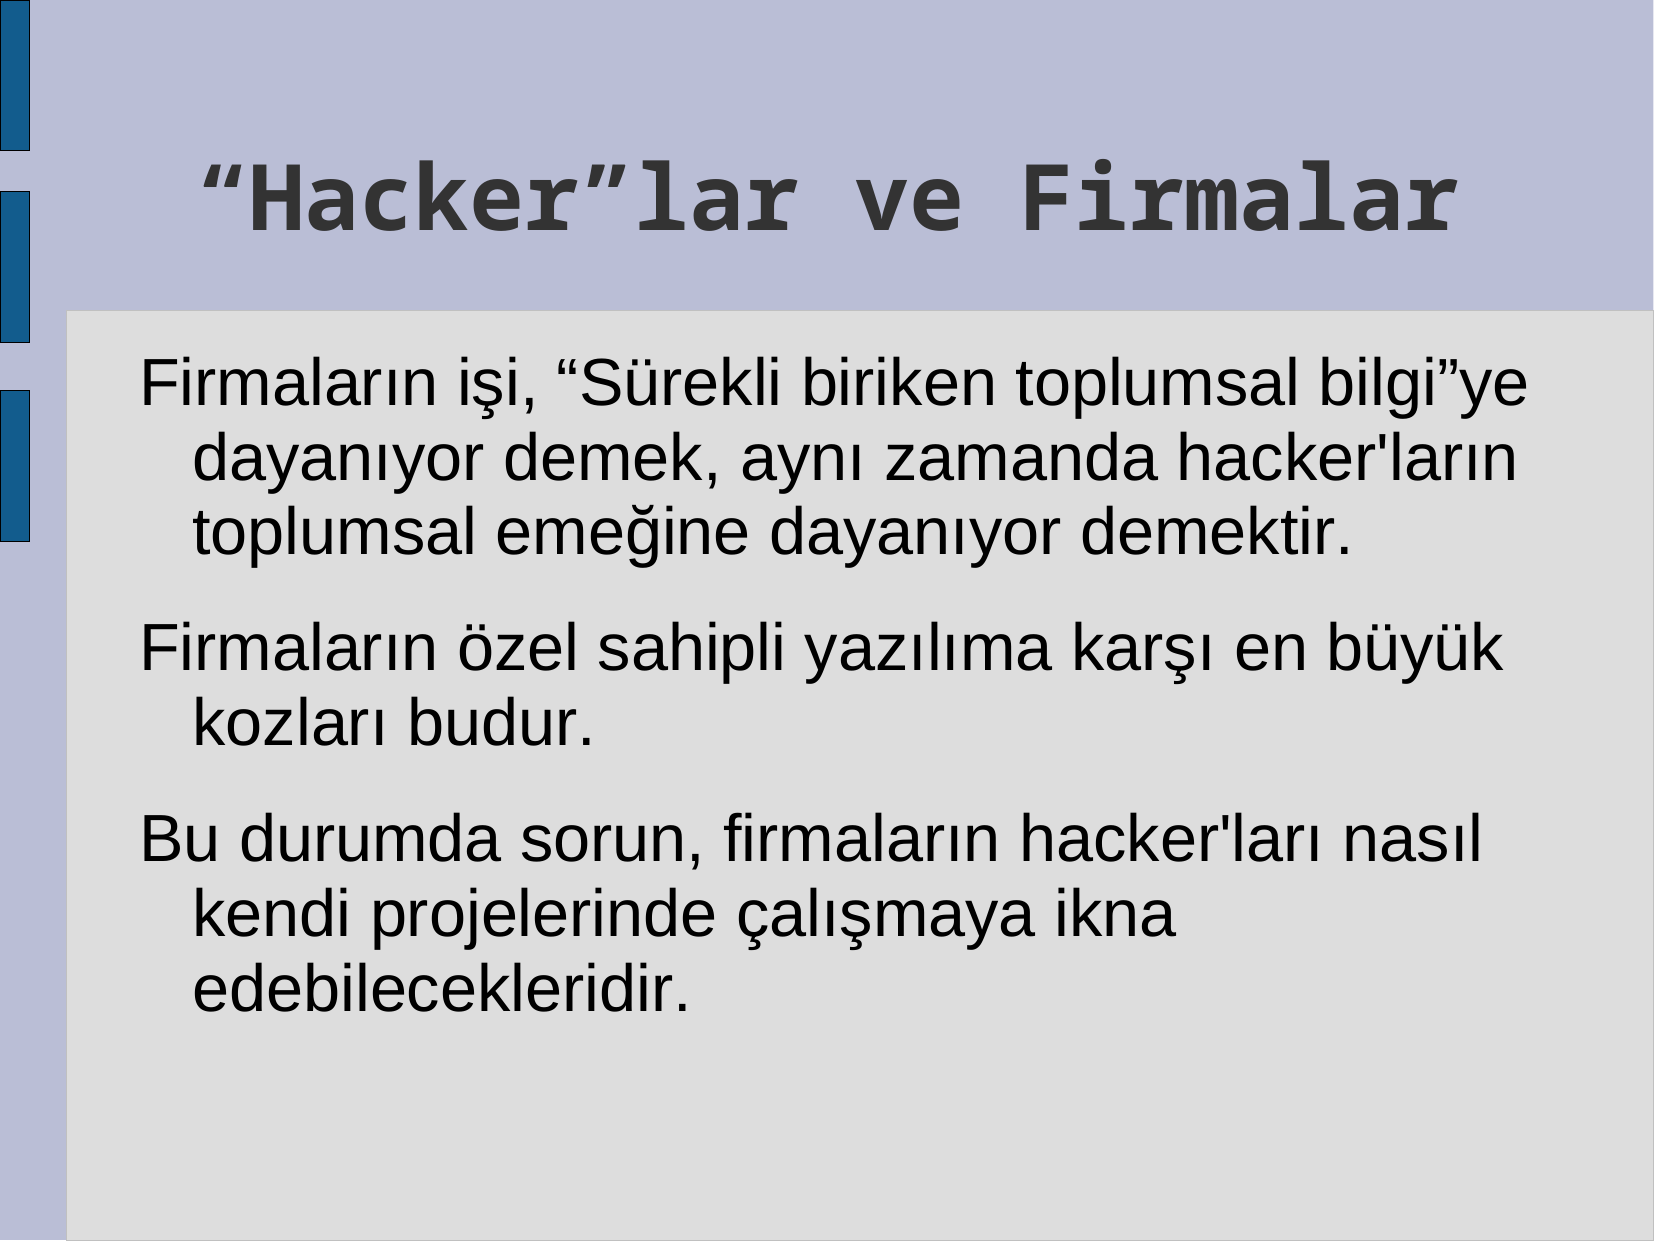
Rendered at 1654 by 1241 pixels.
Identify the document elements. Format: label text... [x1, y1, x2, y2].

list Firmaların işi, “Sürekli biriken toplumsal bilgi”ye dayanıyor demek, aynı zamanda hacker'ların toplumsal emeğine dayanıyor demektir. Firmaların özel sahipli yazılıma karşı en büyük kozları budur. Bu durumda sorun, firmaların hacker'ları nasıl kendi projelerinde çalışmaya ikna edebilecekleridir. [121, 344, 1534, 1128]
title “Hacker”lar ve Firmalar [121, 91, 1534, 299]
